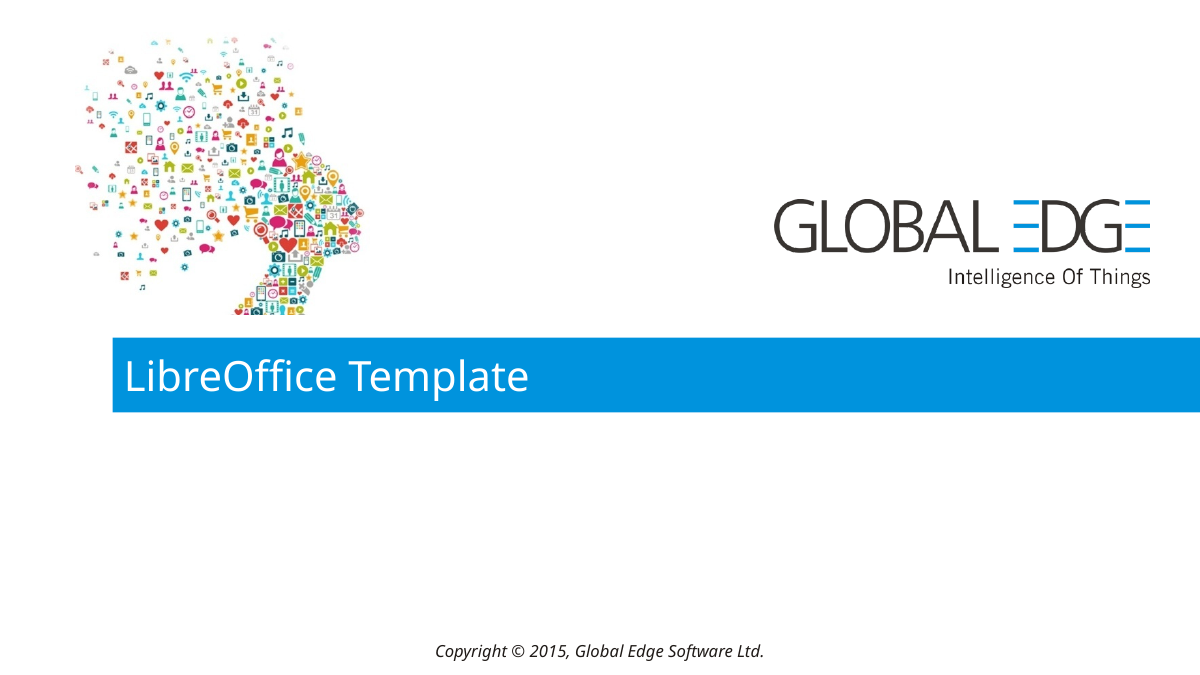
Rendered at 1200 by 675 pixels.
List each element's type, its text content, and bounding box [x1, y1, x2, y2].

title LibreOffice Template [112, 337, 1200, 413]
picture [774, 199, 1150, 288]
picture [75, 0, 377, 315]
